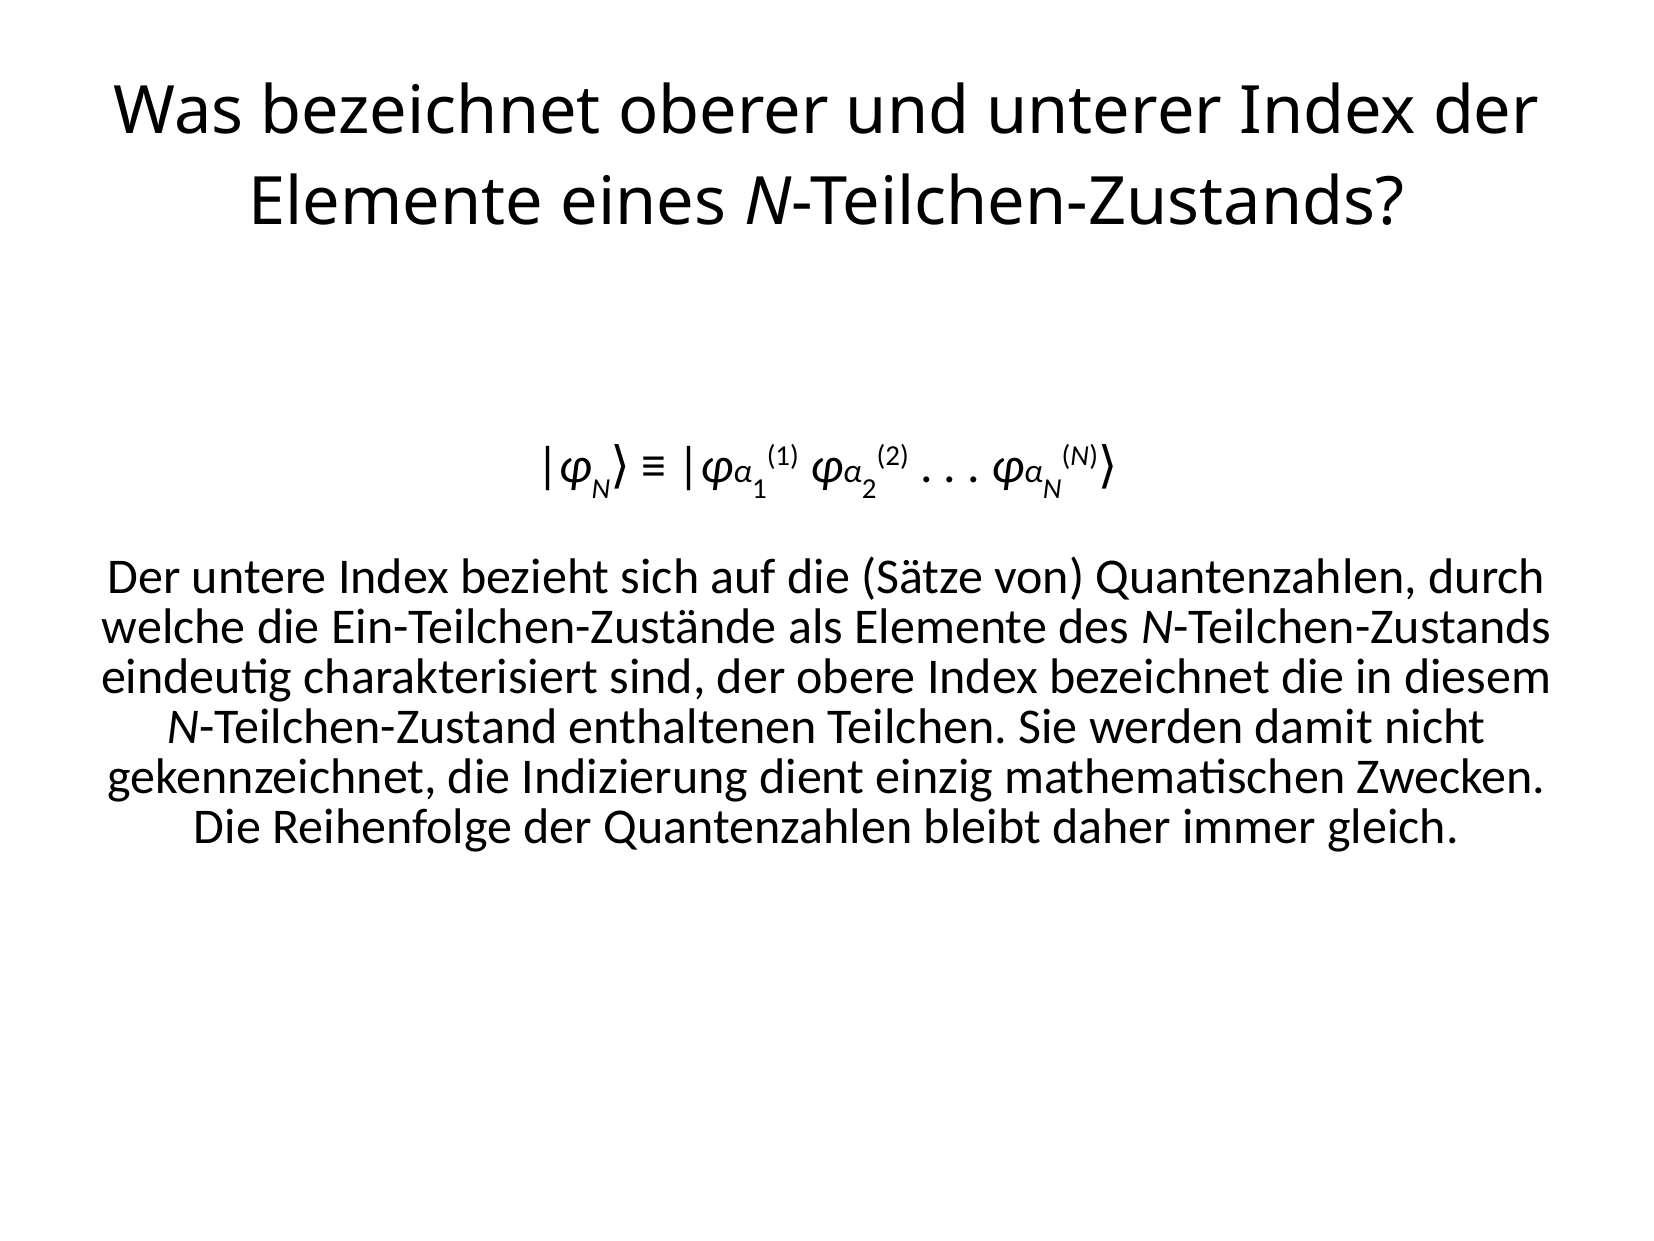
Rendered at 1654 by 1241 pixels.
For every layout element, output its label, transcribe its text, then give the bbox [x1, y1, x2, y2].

title Was bezeichnet oberer und unterer Index der Elemente eines N-Teilchen-Zustands? [82, 49, 1571, 257]
subtitle |φN⟩ ≡ |φα1(1) φα2(2) . . . φαN(N)⟩ Der untere Index bezieht sich auf die (Sätze von) Quantenzahlen, durch welche die Ein-Teilchen-Zustände als Elemente des N-Teilchen-Zustands eindeutig charakterisiert sind, der obere Index bezeichnet die in diesem N-Teilchen-Zustand enthaltenen Teilchen. Sie werden damit nicht gekennzeichnet, die Indizierung dient einzig mathematischen Zwecken. Die Reihenfolge der Quantenzahlen bleibt daher immer gleich. [82, 290, 1571, 1010]
